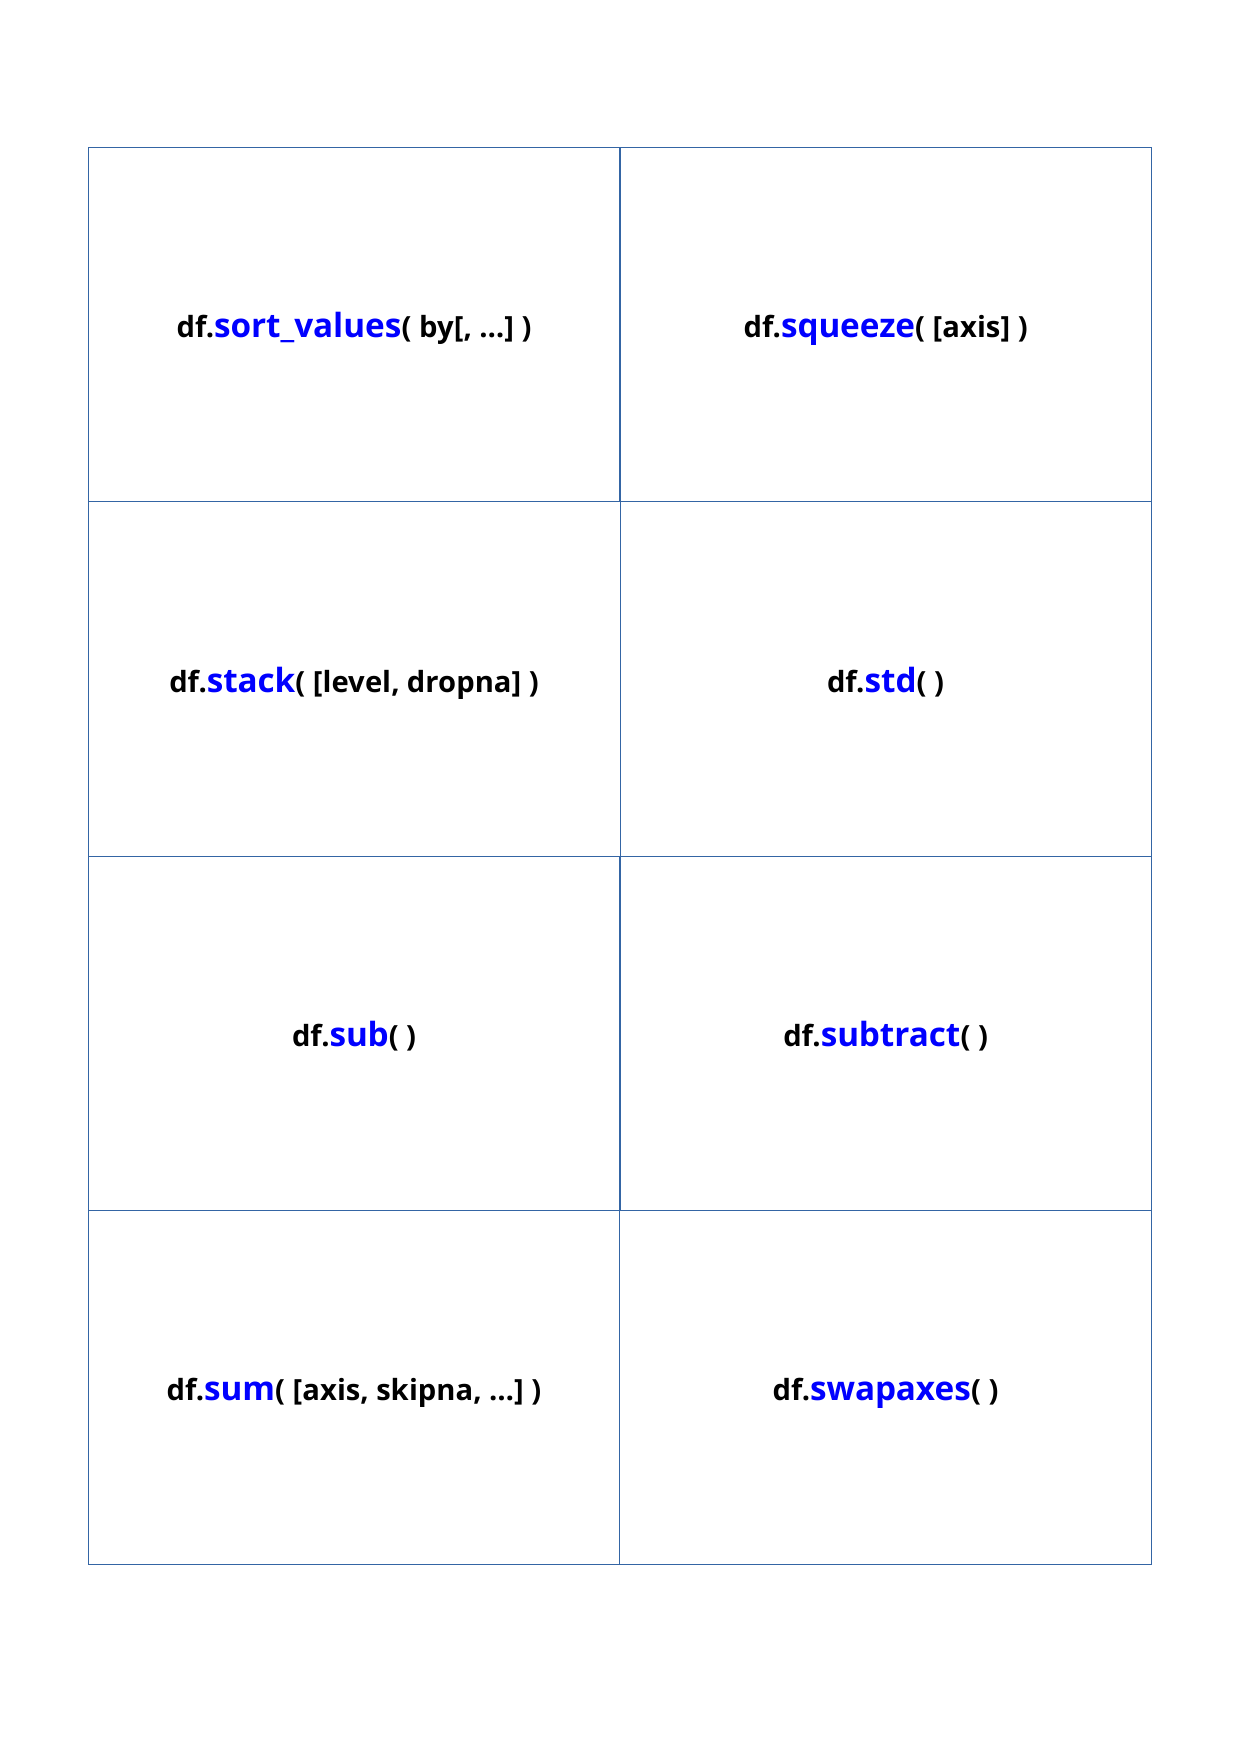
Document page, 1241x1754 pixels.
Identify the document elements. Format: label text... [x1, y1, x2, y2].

text_box df.swapaxes( ) [619, 1210, 1152, 1565]
text_box df.stack( [level, dropna] ) [88, 501, 620, 856]
text_box df.std( ) [620, 501, 1152, 856]
text_box df.subtract( ) [620, 856, 1152, 1210]
text_box df.sub( ) [88, 856, 620, 1210]
text_box df.squeeze( [axis] ) [620, 147, 1152, 501]
text_box df.sum( [axis, skipna, …] ) [88, 1210, 619, 1565]
text_box df.sort_values( by[, …] ) [88, 147, 620, 501]
